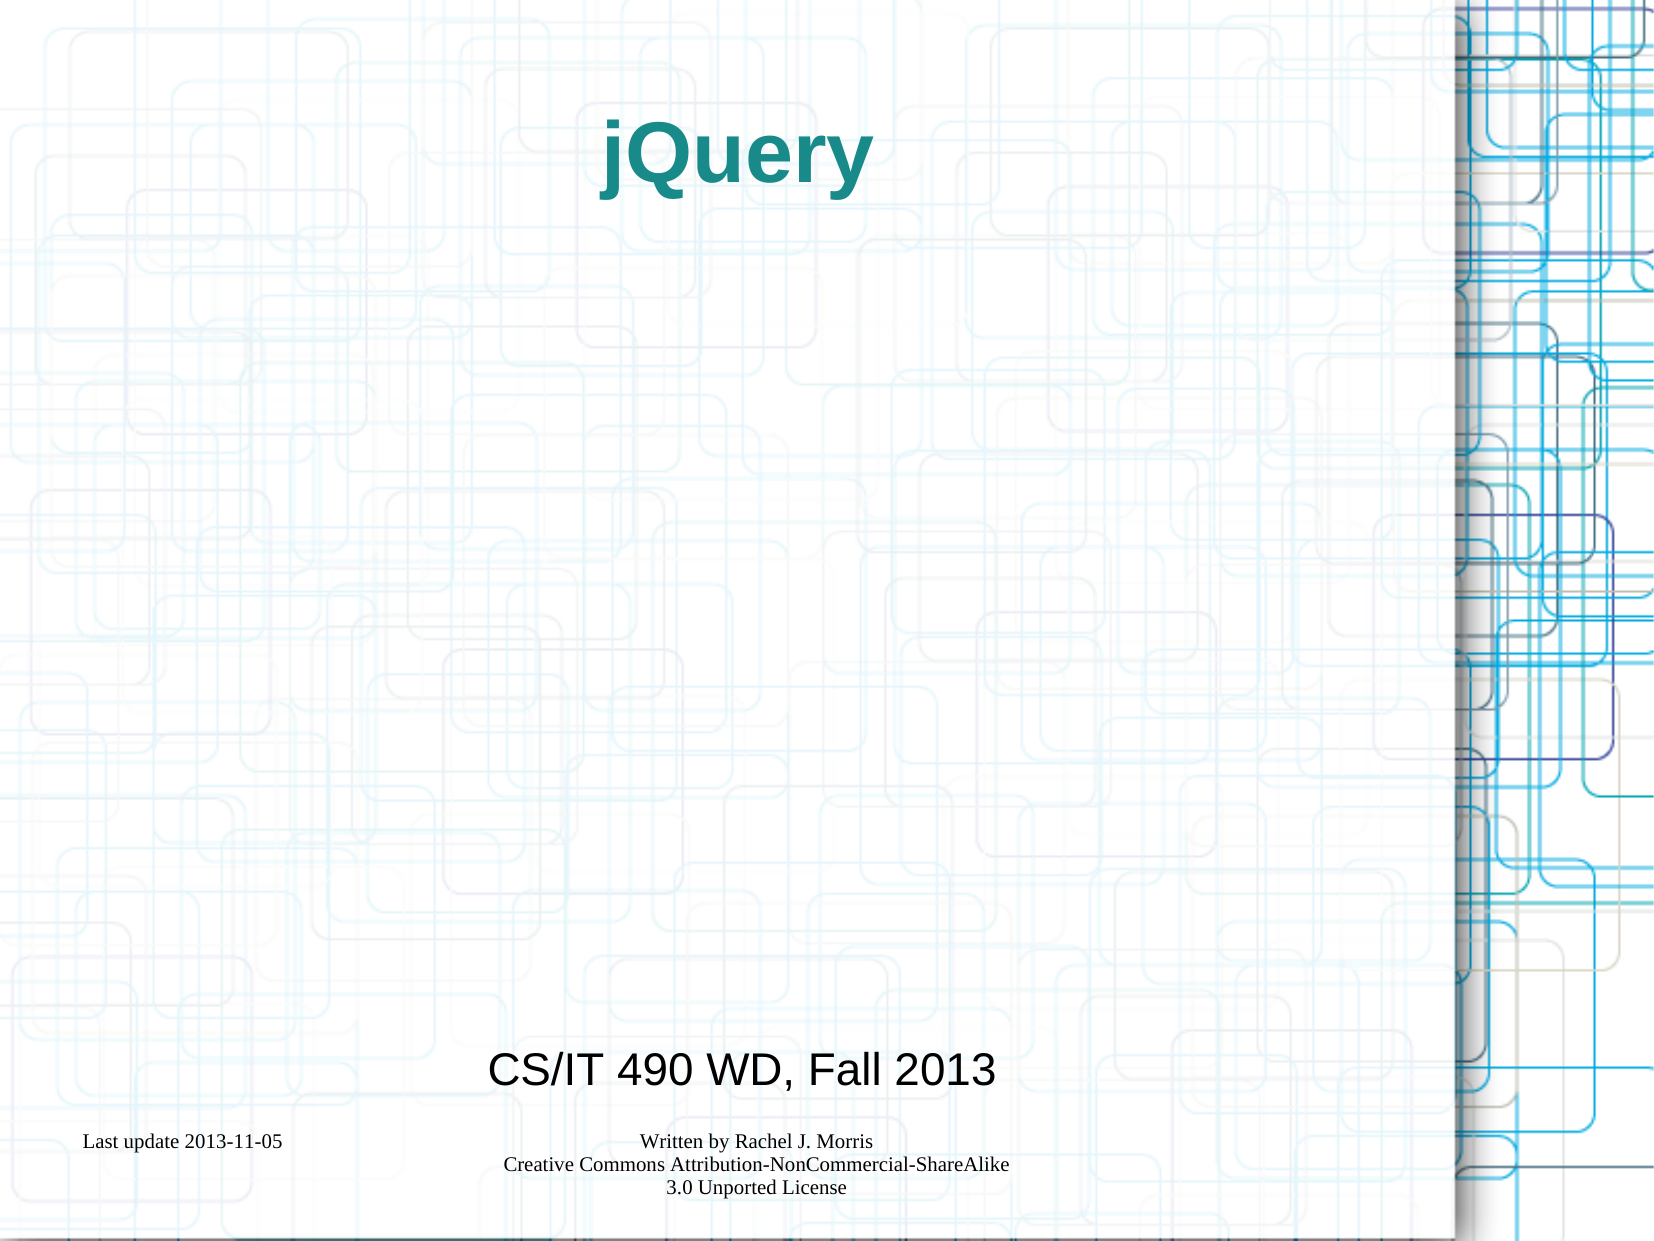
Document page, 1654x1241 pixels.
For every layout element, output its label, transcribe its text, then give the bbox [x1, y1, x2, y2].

picture [0, 0, 1654, 1241]
title jQuery [59, 49, 1418, 257]
text_box CS/IT 490 WD, Fall 2013 [75, 1043, 1410, 1096]
